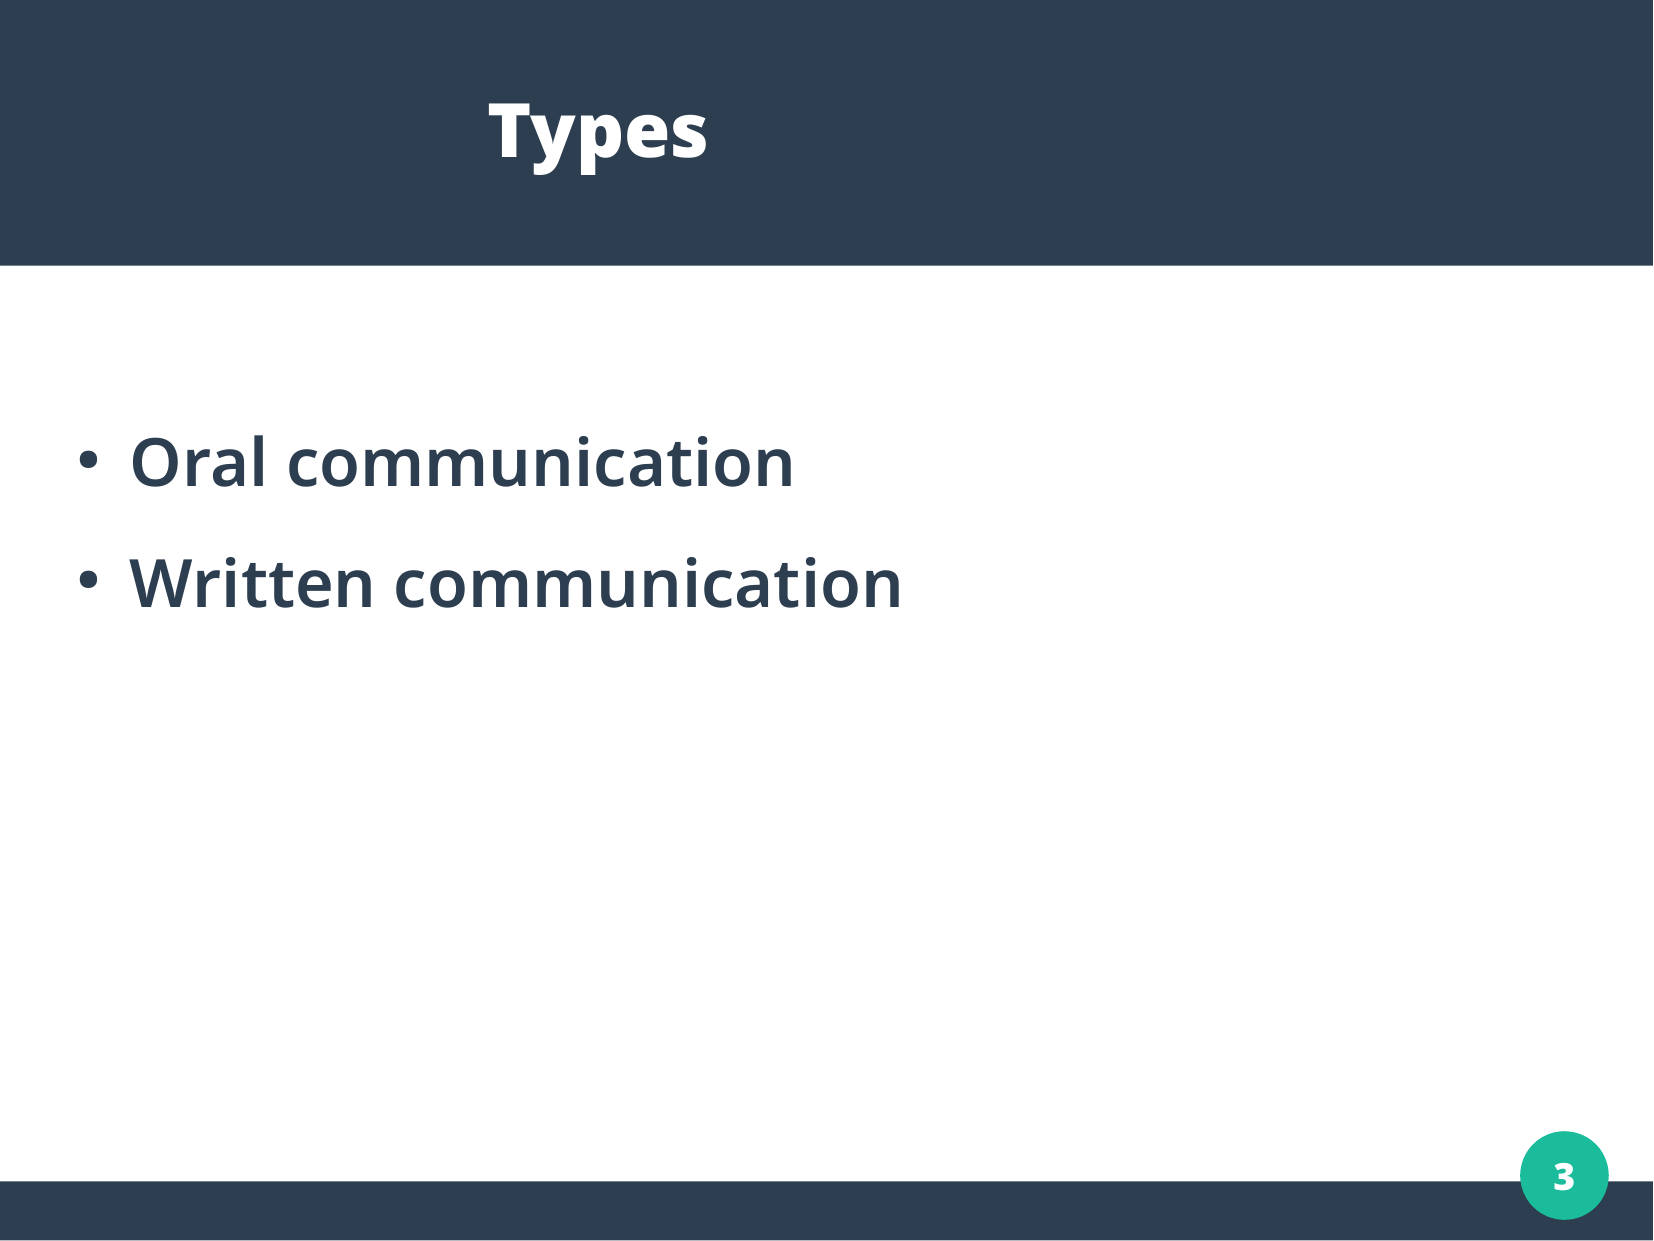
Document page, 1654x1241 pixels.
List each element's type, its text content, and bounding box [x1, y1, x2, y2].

list Oral communication Written communication [58, 324, 1594, 1152]
title Types [58, 49, 1594, 207]
